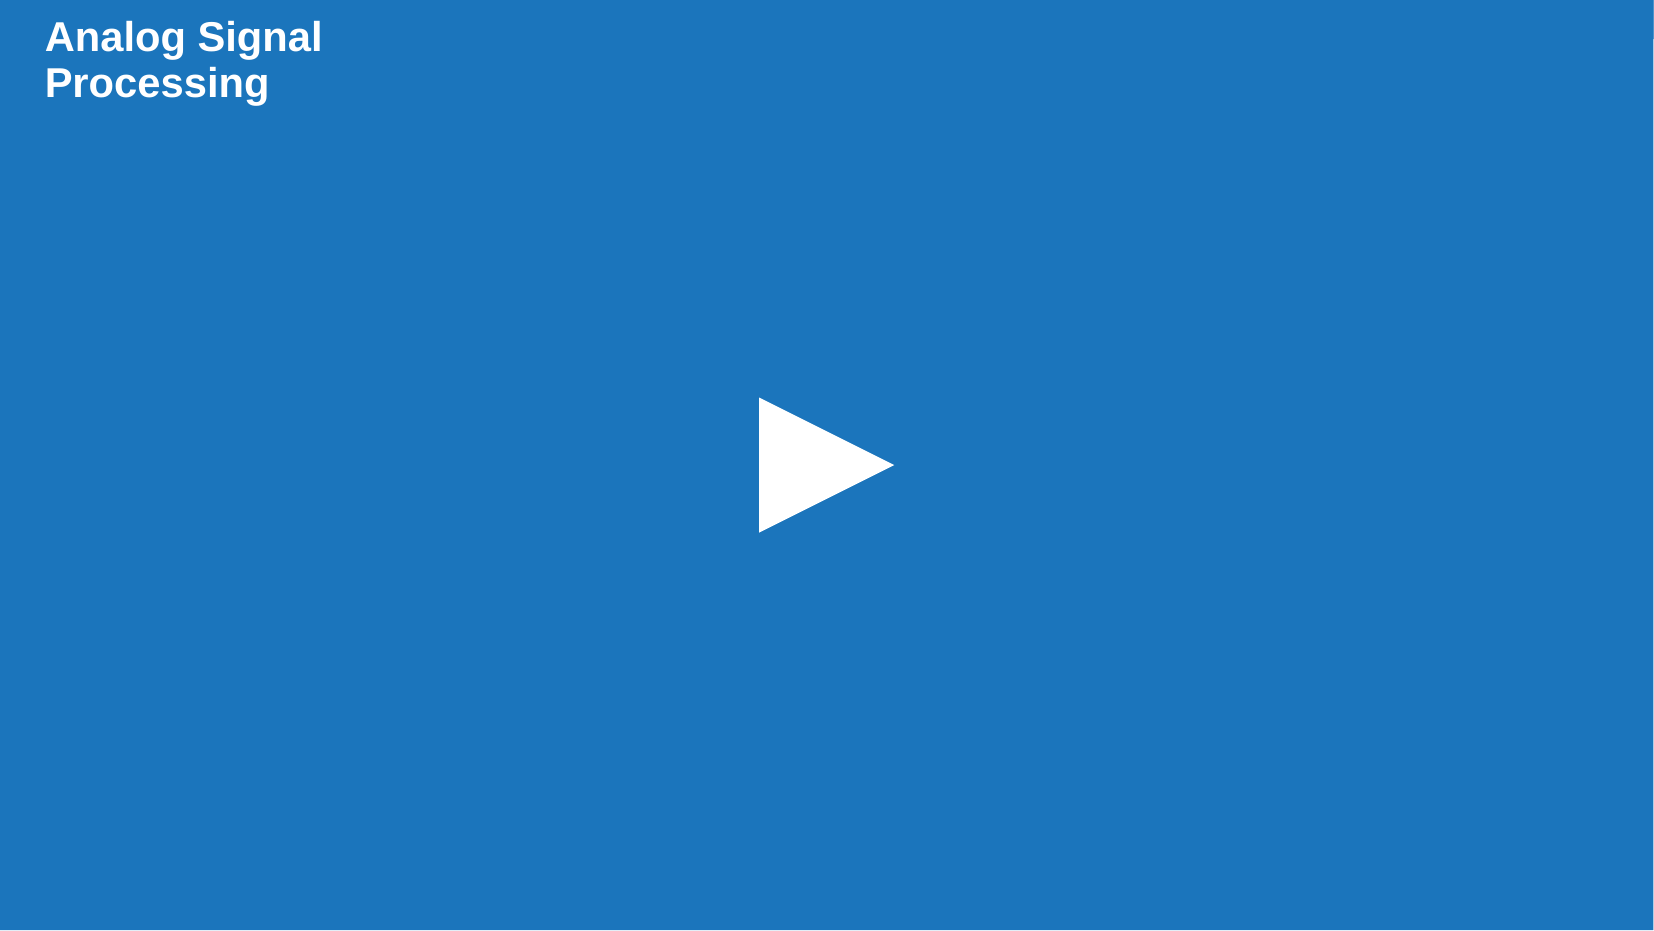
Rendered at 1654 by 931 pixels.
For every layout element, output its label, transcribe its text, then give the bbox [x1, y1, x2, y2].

text_box [0, 0, 1654, 931]
text_box Analog Signal Processing [30, 0, 541, 121]
